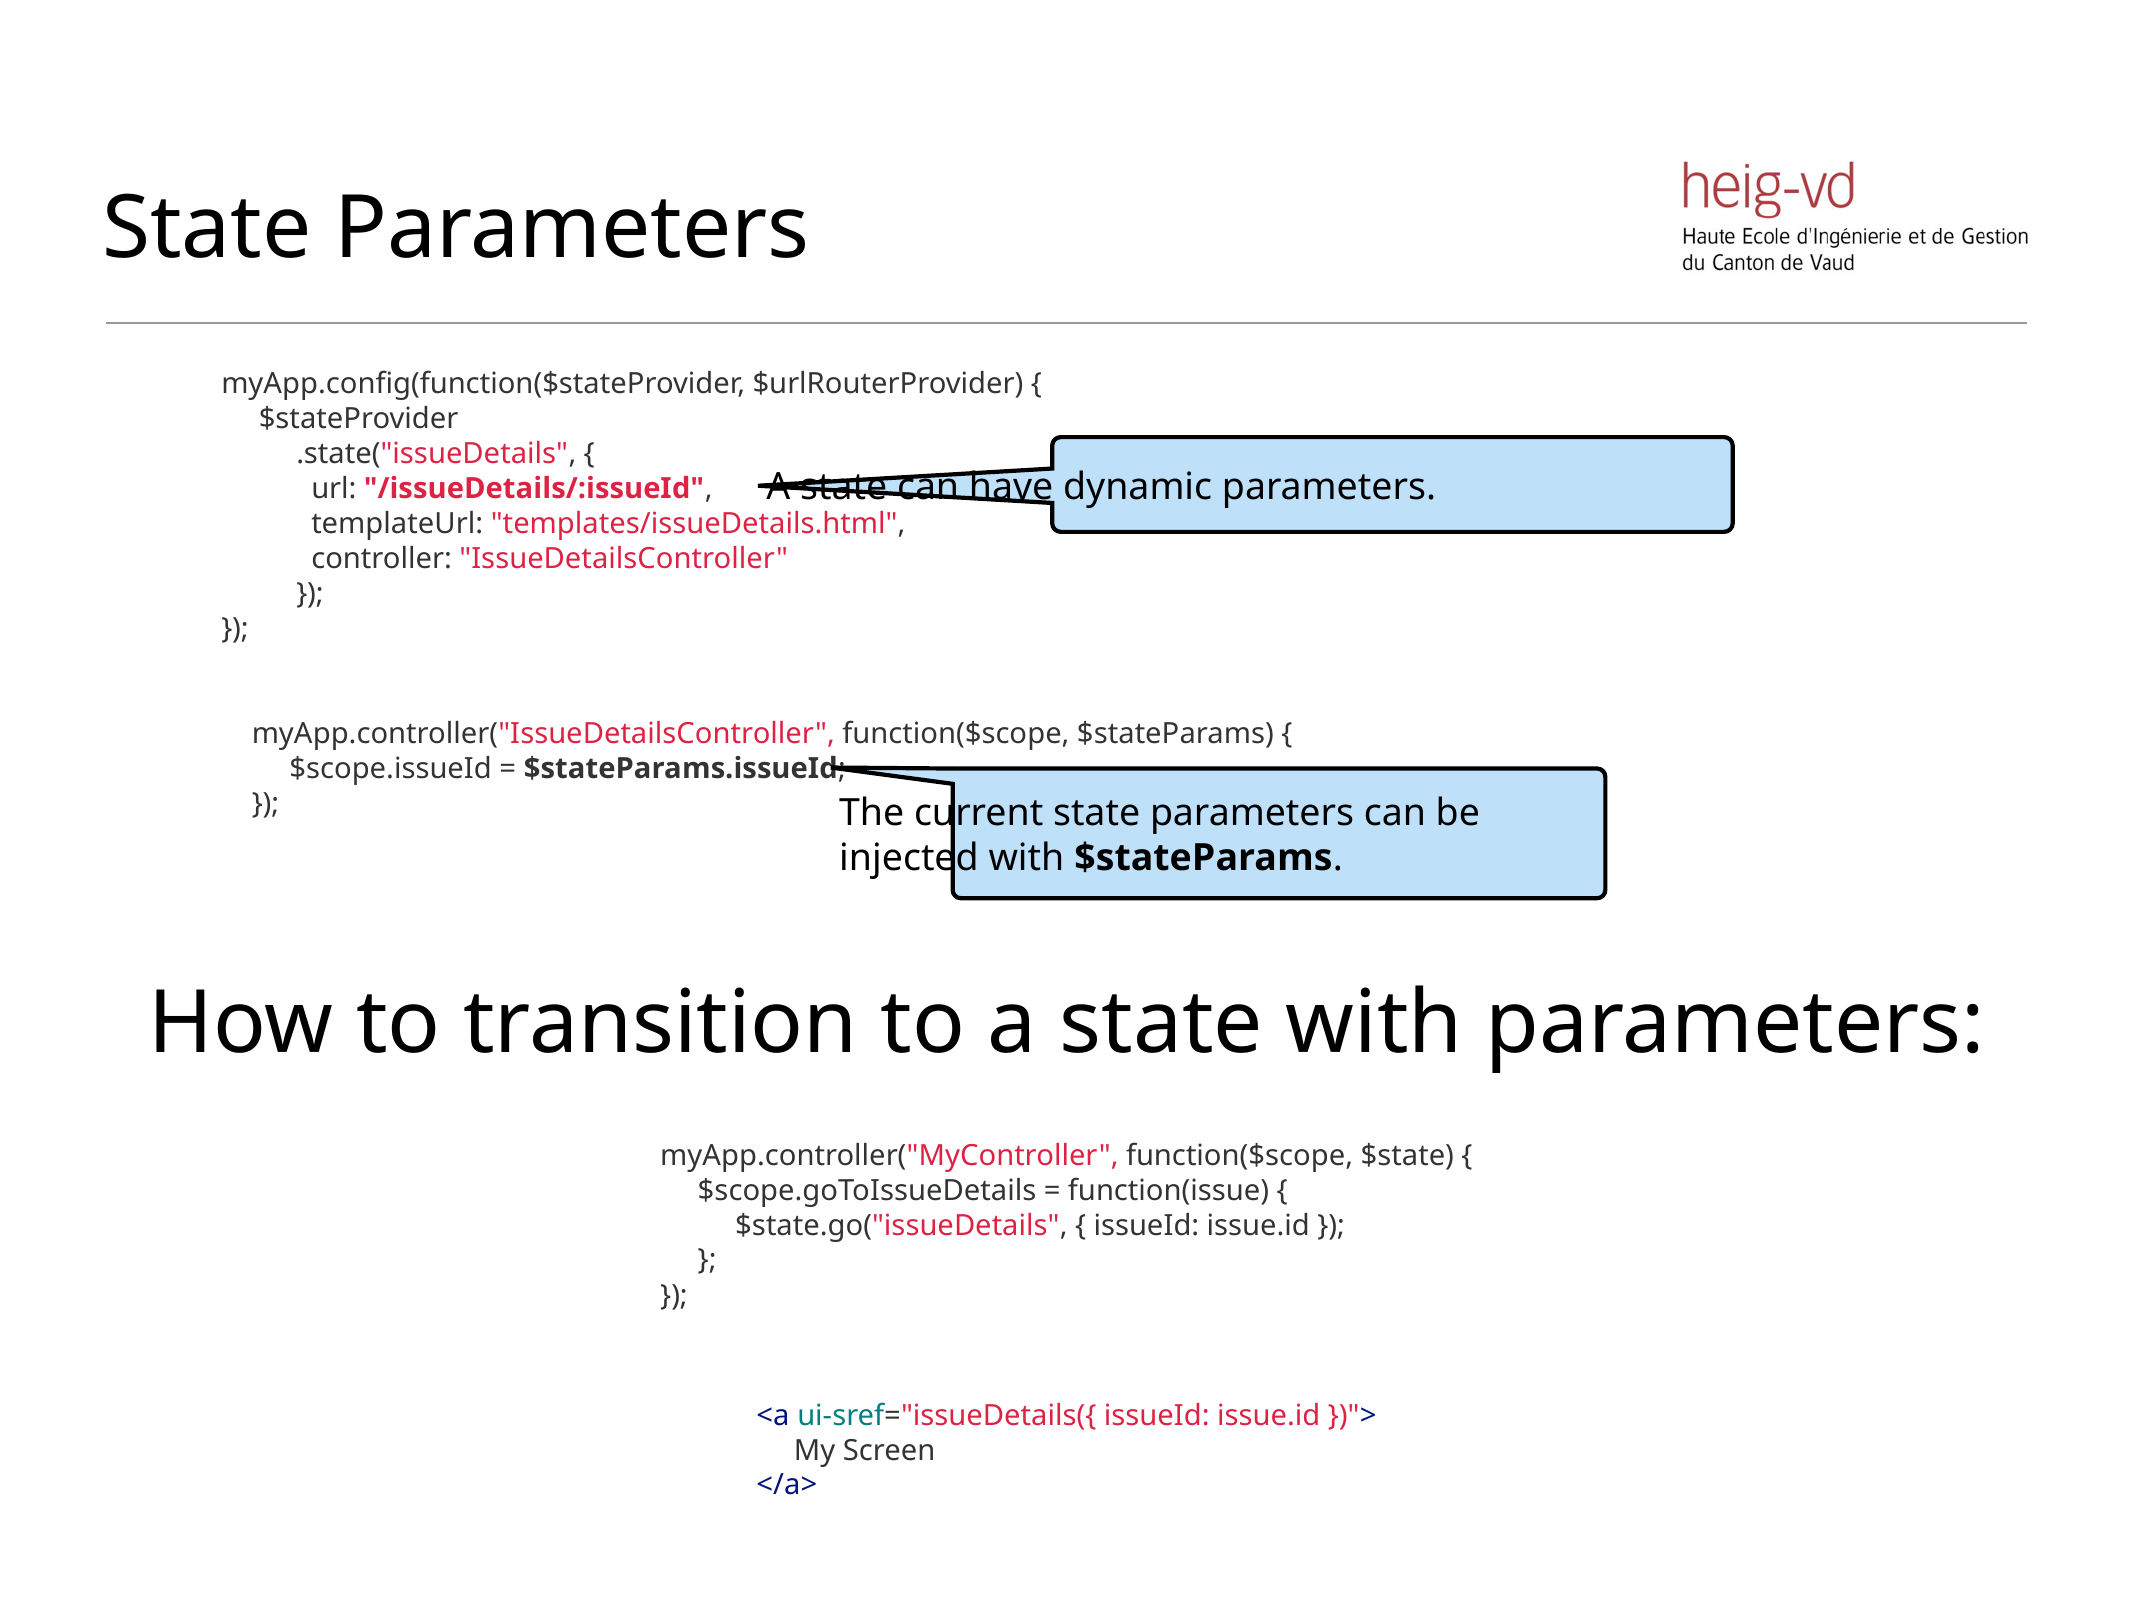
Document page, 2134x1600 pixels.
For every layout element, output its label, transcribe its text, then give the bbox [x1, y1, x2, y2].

text_box A state can have dynamic parameters. [974, 437, 1733, 532]
text_box myApp.config(function($stateProvider, $urlRouterProvider) { $stateProvider .state("issueDetails", { url: "/issueDetails/:issueId", templateUrl: "templates/issueDetails.html", controller: "IssueDetailsController" }); }); [212, 355, 1052, 653]
title State Parameters [93, 54, 2040, 284]
text_box myApp.controller("IssueDetailsController", function($scope, $stateParams) { $scope.issueId = $stateParams.issueId; }); [243, 706, 1302, 828]
text_box How to transition to a state with parameters: [140, 956, 1993, 1079]
text_box <a ui-sref="issueDetails({ issueId: issue.id })"> My Screen </a> [748, 1387, 1386, 1510]
text_box A state can have dynamic parameters. [859, 473, 971, 499]
text_box myApp.controller("MyController", function($scope, $state) { $scope.goToIssueDetails = function(issue) { $state.go("issueDetails", { issueId: issue.id }); }; }); [651, 1127, 1482, 1320]
text_box The current state parameters can be injected with $stateParams. [830, 767, 1606, 899]
